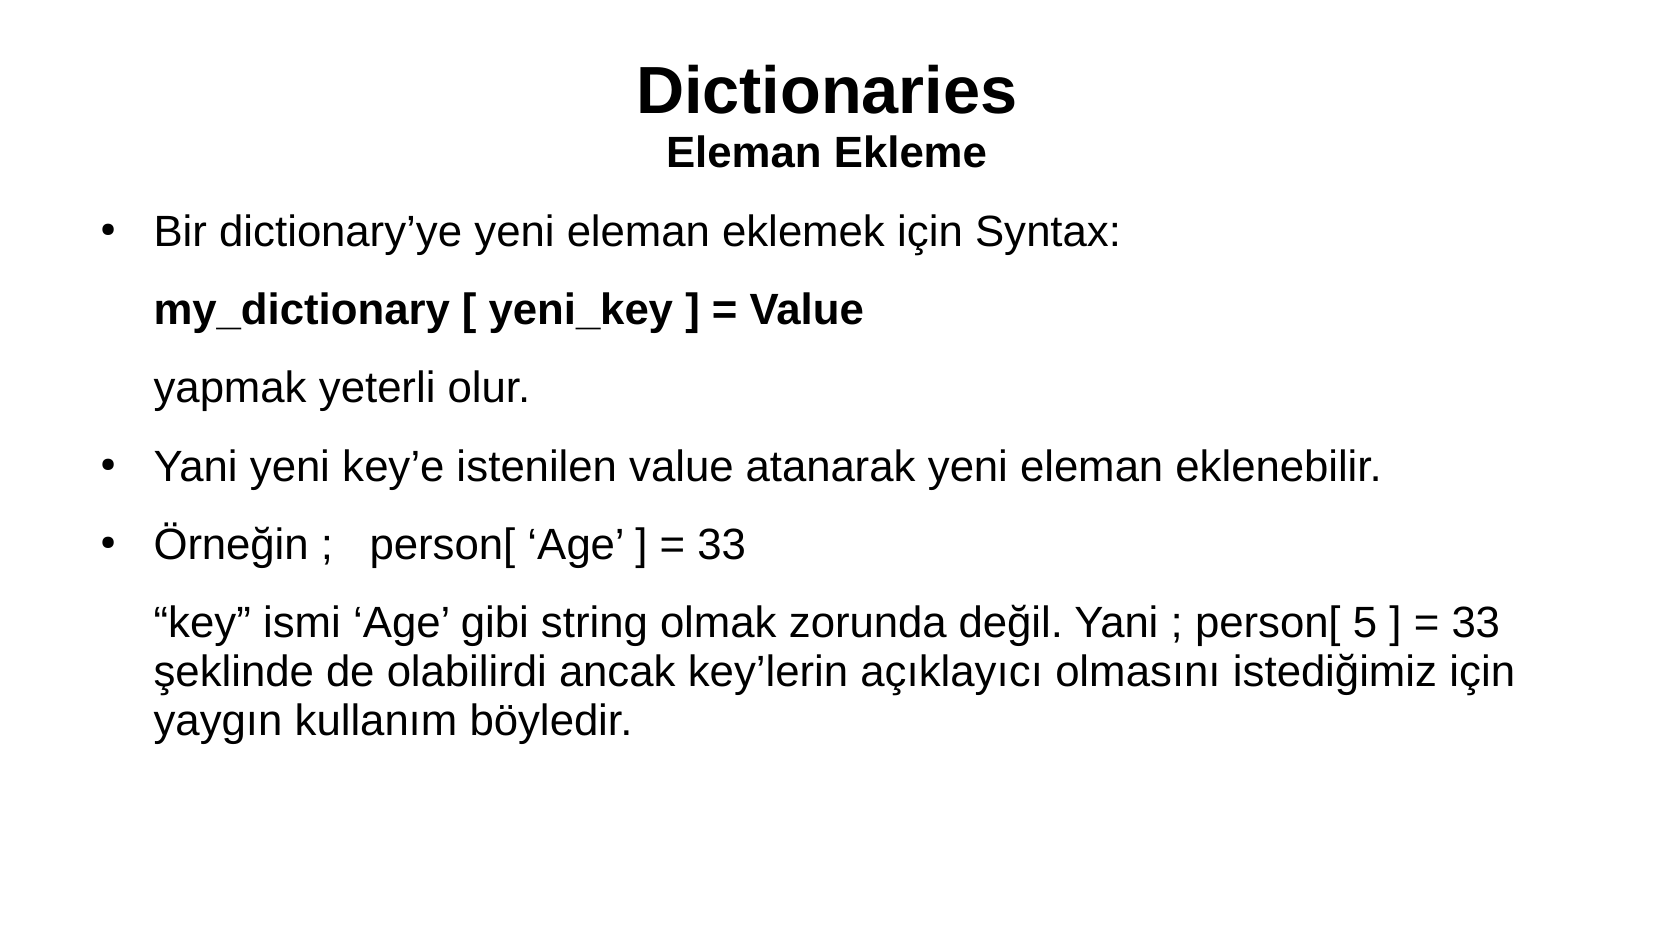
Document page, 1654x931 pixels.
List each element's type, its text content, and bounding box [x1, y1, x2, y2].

title Dictionaries Eleman Ekleme [82, 37, 1571, 193]
list Bir dictionary’ye yeni eleman eklemek için Syntax: my_dictionary [ yeni_key ] = Value yapmak yeterli olur. Yani yeni key’e istenilen value atanarak yeni eleman eklenebilir. Örneğin ; person[ ‘Age’ ] = 33 “key” ismi ‘Age’ gibi string olmak zorunda değil. Yani ; person[ 5 ] = 33 şeklinde de olabilirdi ancak key’lerin açıklayıcı olmasını istediğimiz için yaygın kullanım böyledir. [82, 206, 1571, 886]
